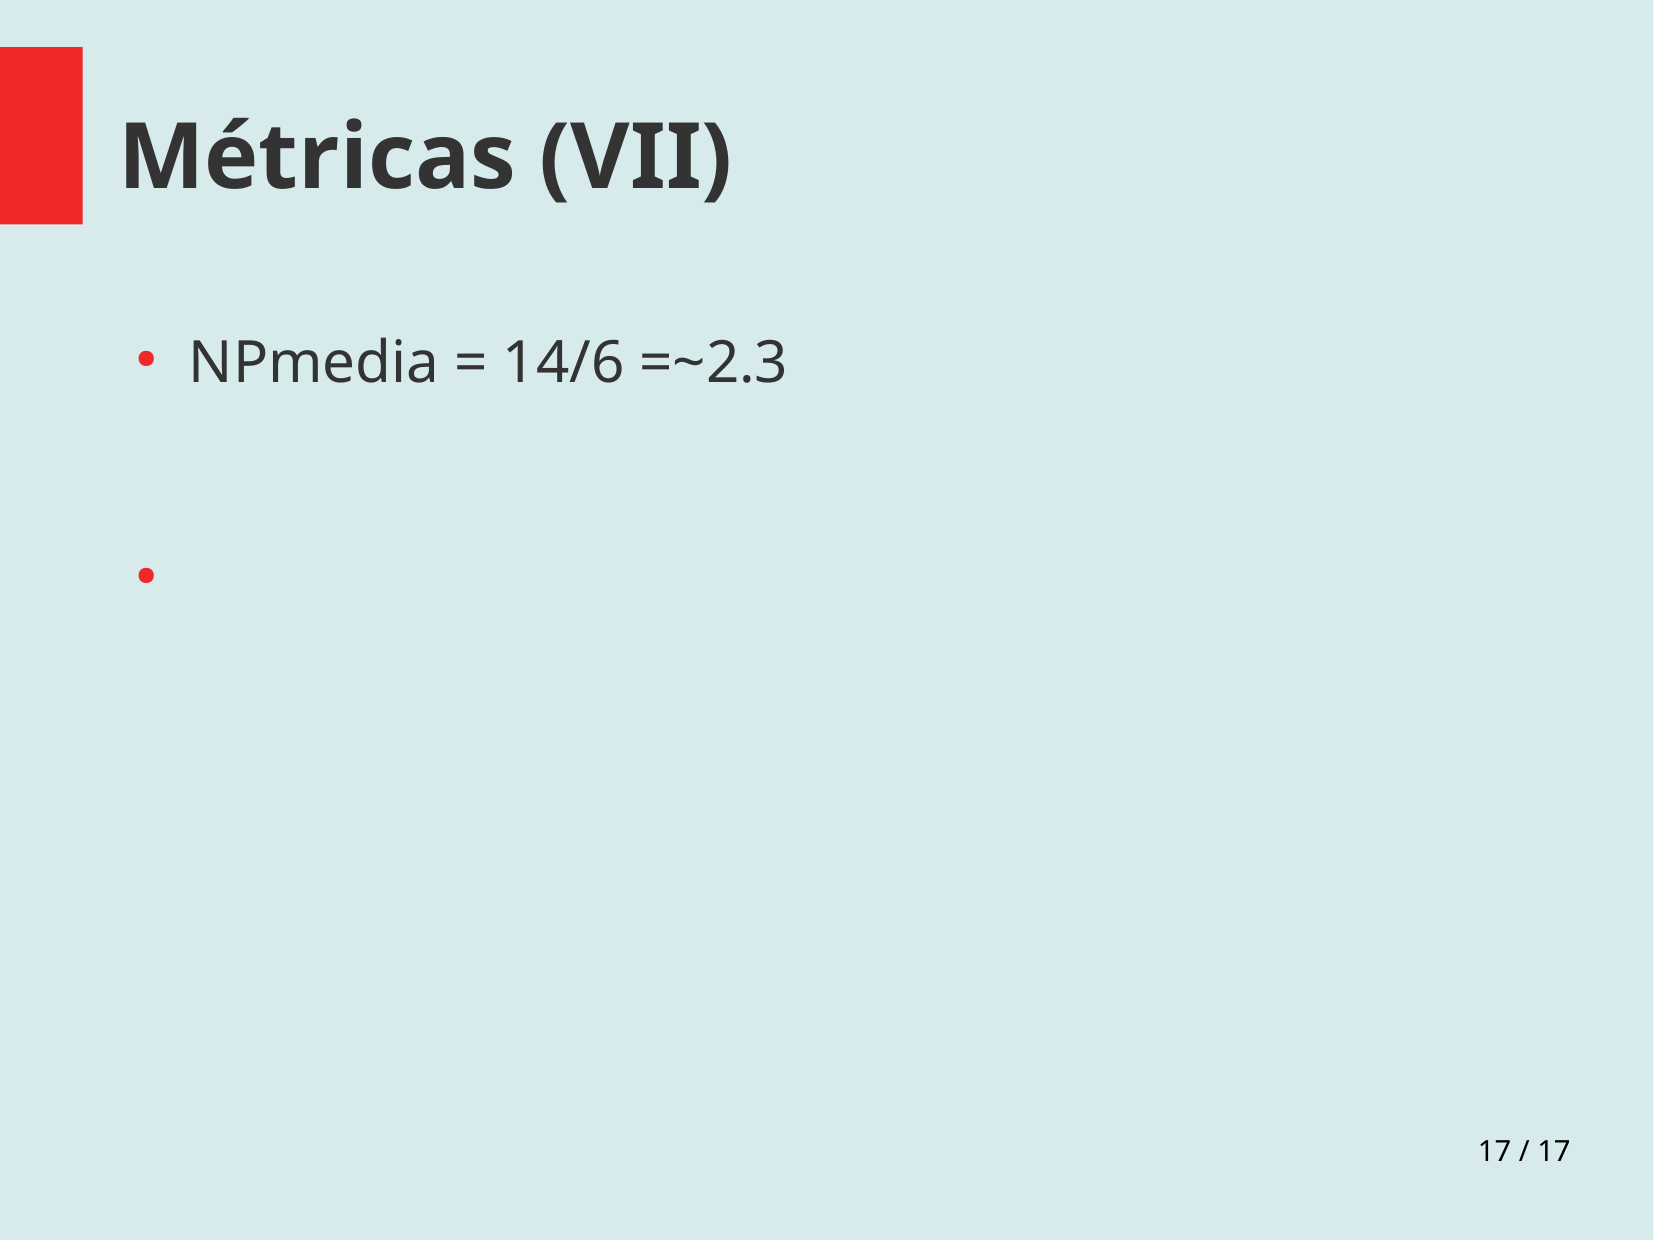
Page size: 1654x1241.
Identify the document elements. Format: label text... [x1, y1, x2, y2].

list NPmedia = 14/6 =~2.3 [118, 320, 1536, 1040]
title Métricas (VII) [118, 49, 1571, 257]
